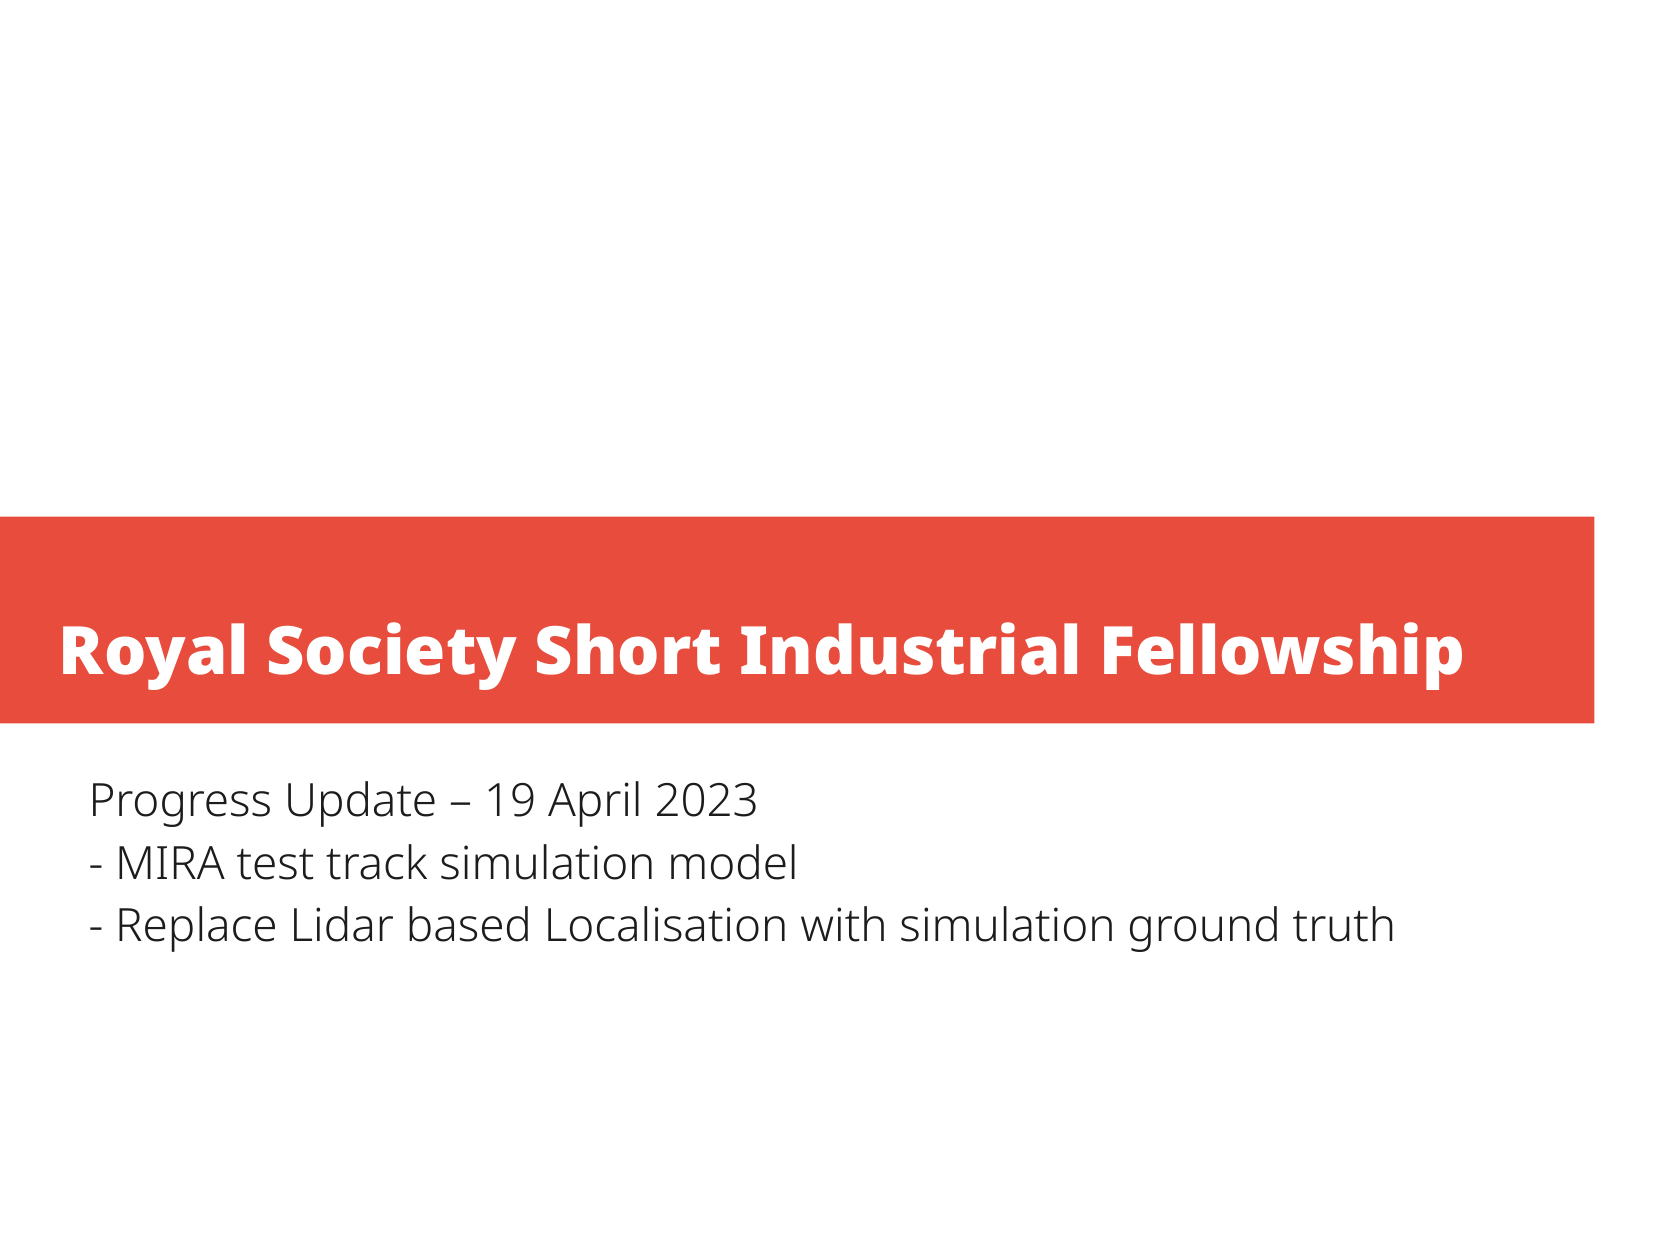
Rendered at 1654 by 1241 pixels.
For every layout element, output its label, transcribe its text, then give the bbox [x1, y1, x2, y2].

subtitle Progress Update – 19 April 2023 - MIRA test track simulation model - Replace Lidar based Localisation with simulation ground truth [88, 767, 1595, 1182]
title Royal Society Short Industrial Fellowship [59, 546, 1595, 694]
